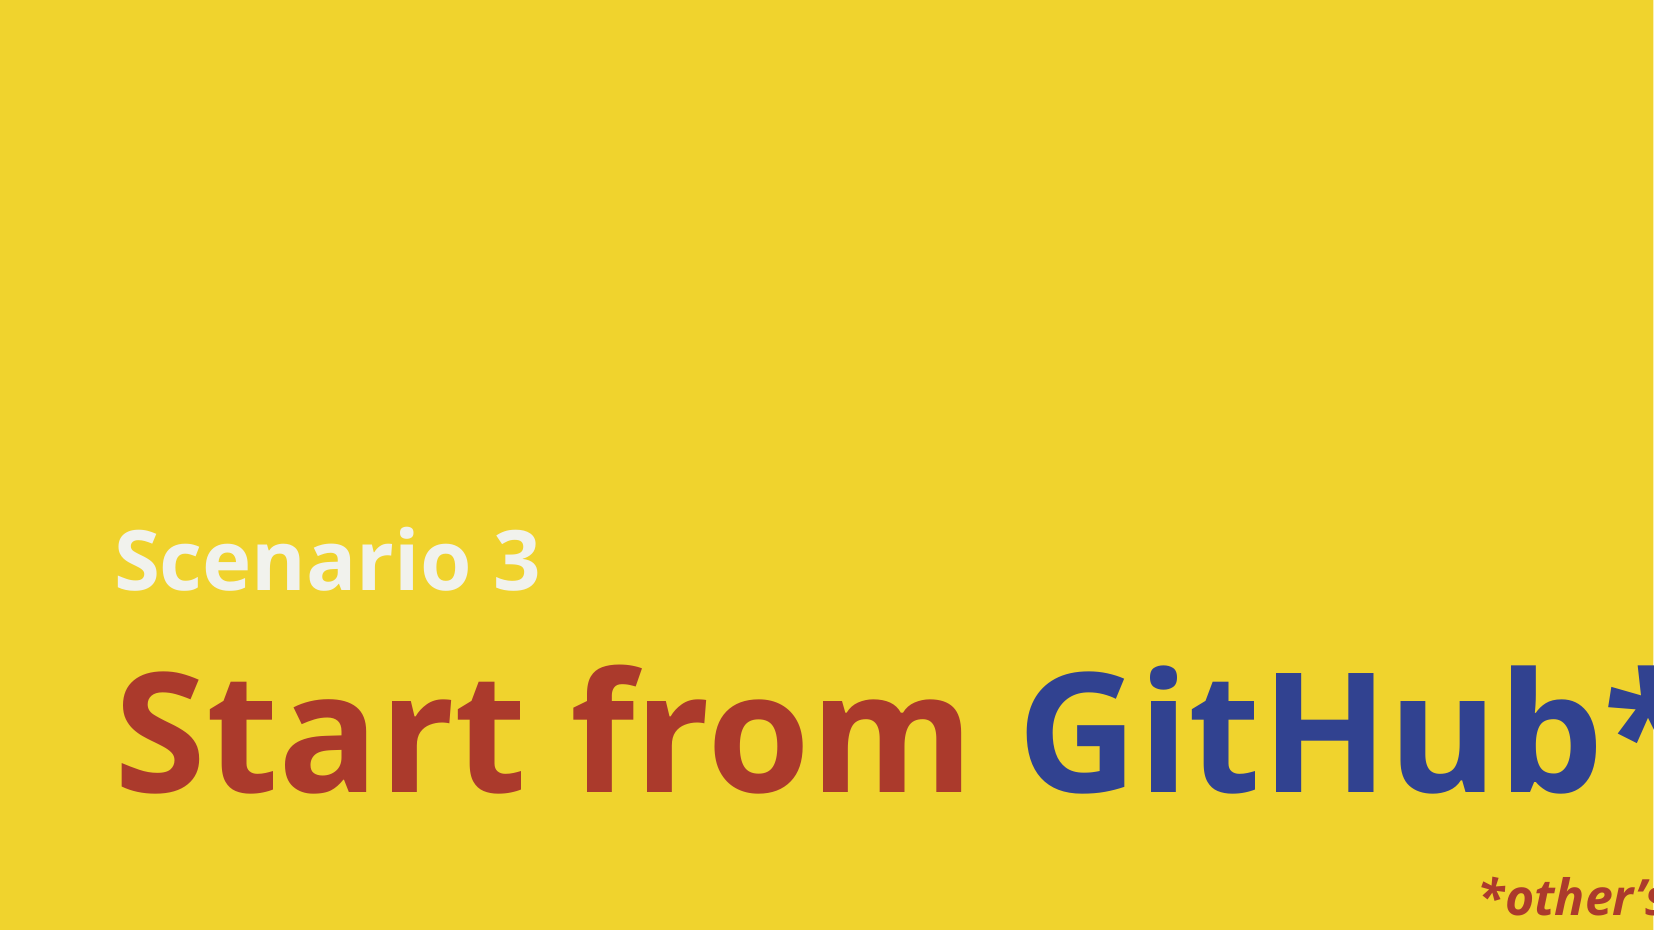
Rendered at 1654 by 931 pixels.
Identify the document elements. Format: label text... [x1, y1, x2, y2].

text_box Scenario 3 Start from GitHub* [99, 493, 1532, 777]
text_box *other’s [1463, 855, 1654, 920]
